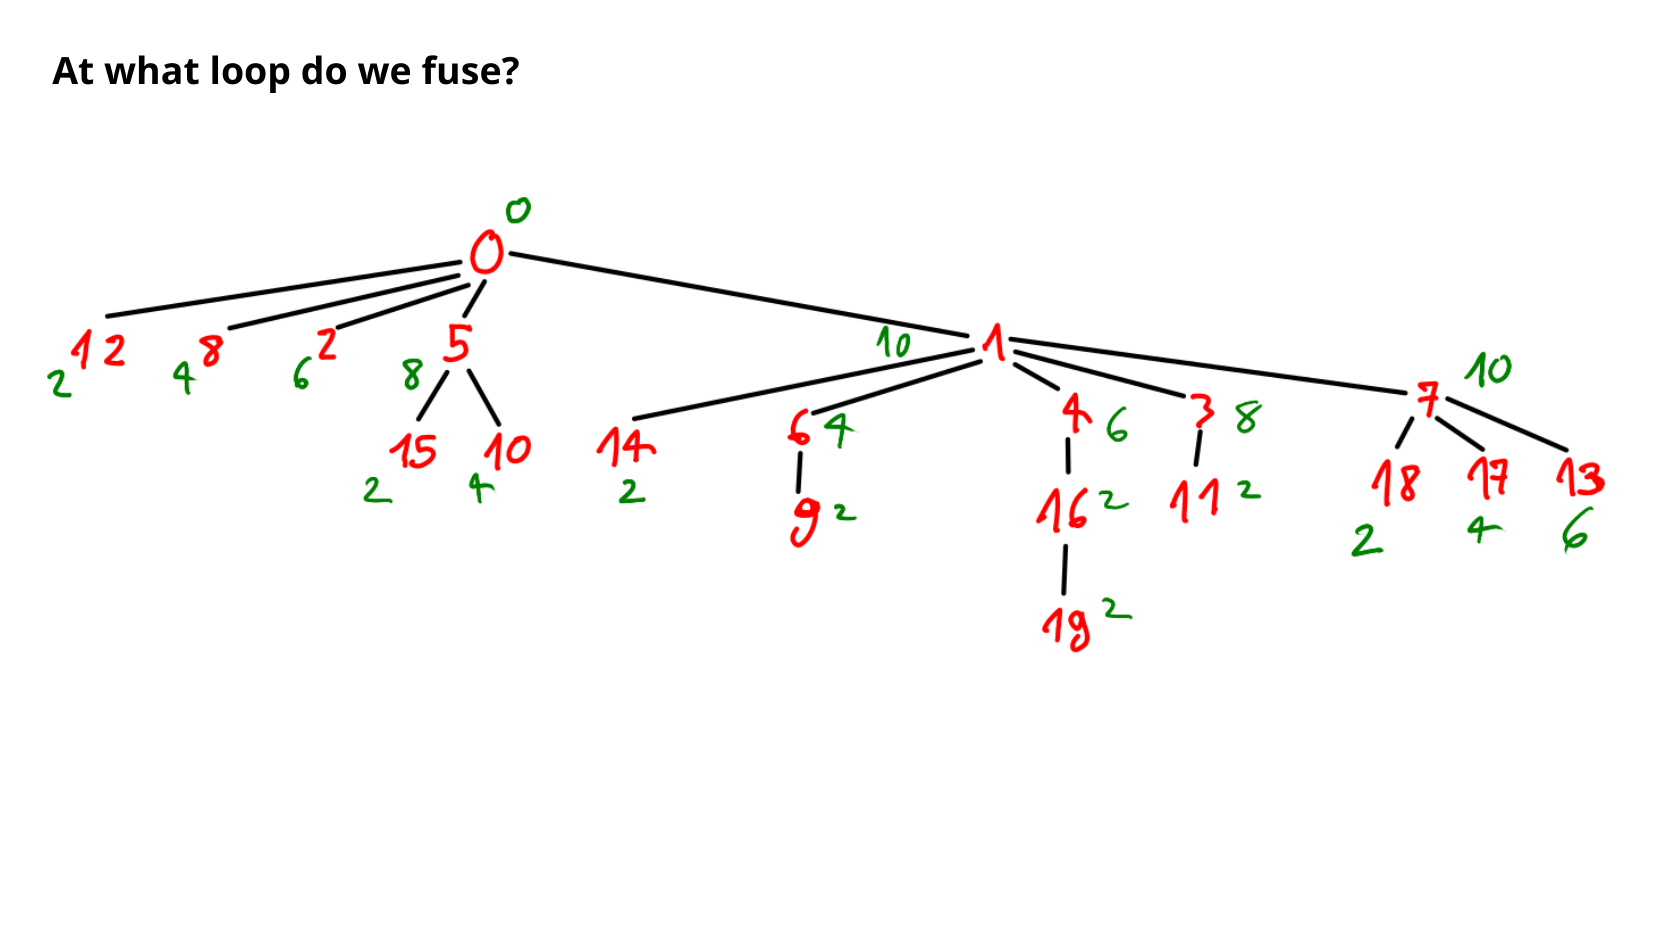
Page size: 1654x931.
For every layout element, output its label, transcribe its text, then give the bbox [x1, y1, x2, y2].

text_box At what loop do we fuse? [37, 37, 676, 103]
picture [2, 187, 1654, 667]
